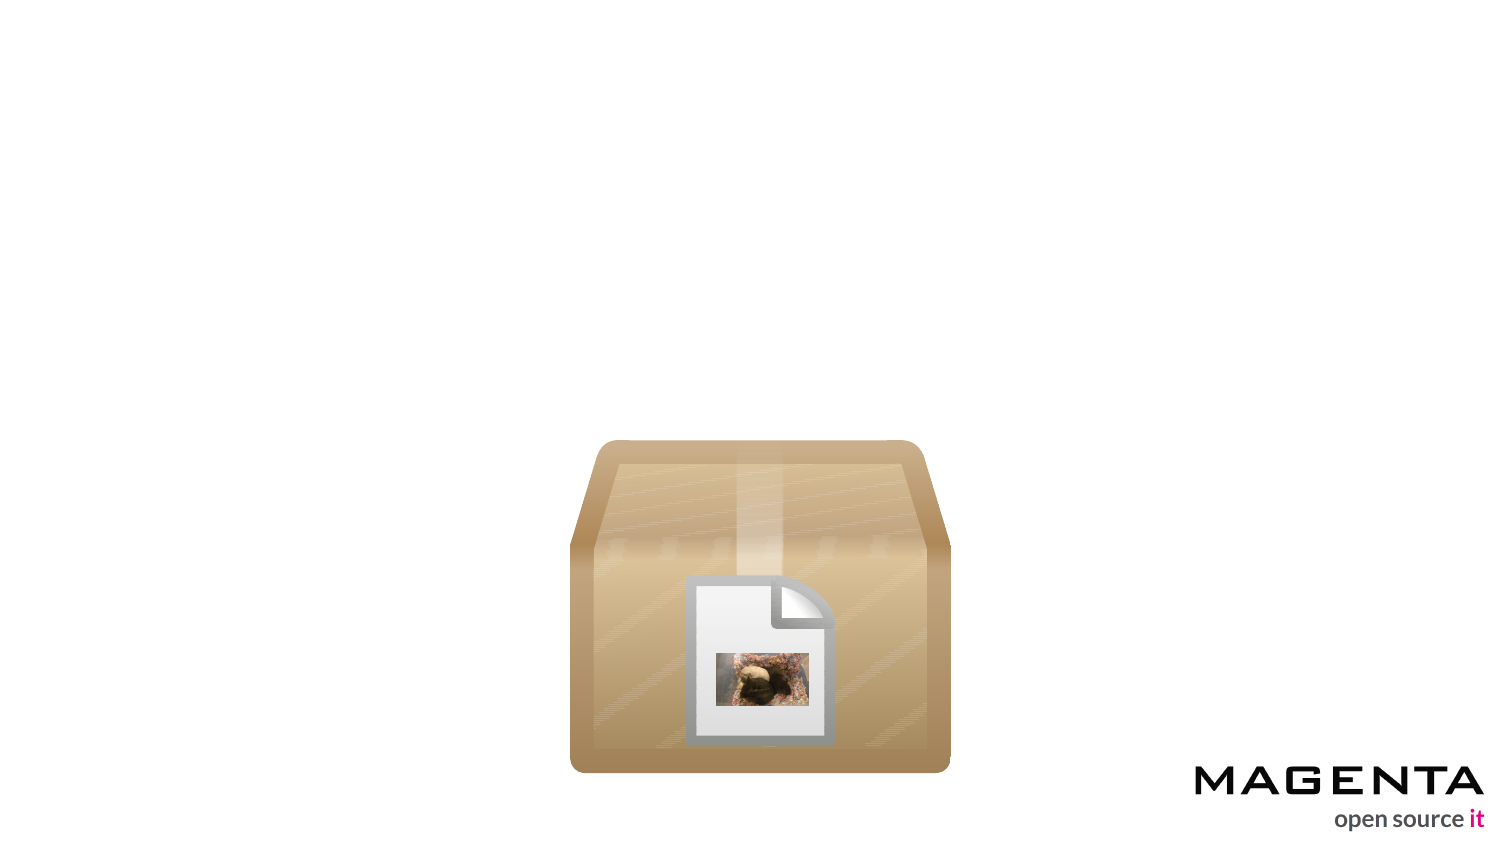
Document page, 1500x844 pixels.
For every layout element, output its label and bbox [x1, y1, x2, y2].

picture [1193, 764, 1488, 833]
picture [570, 416, 951, 798]
